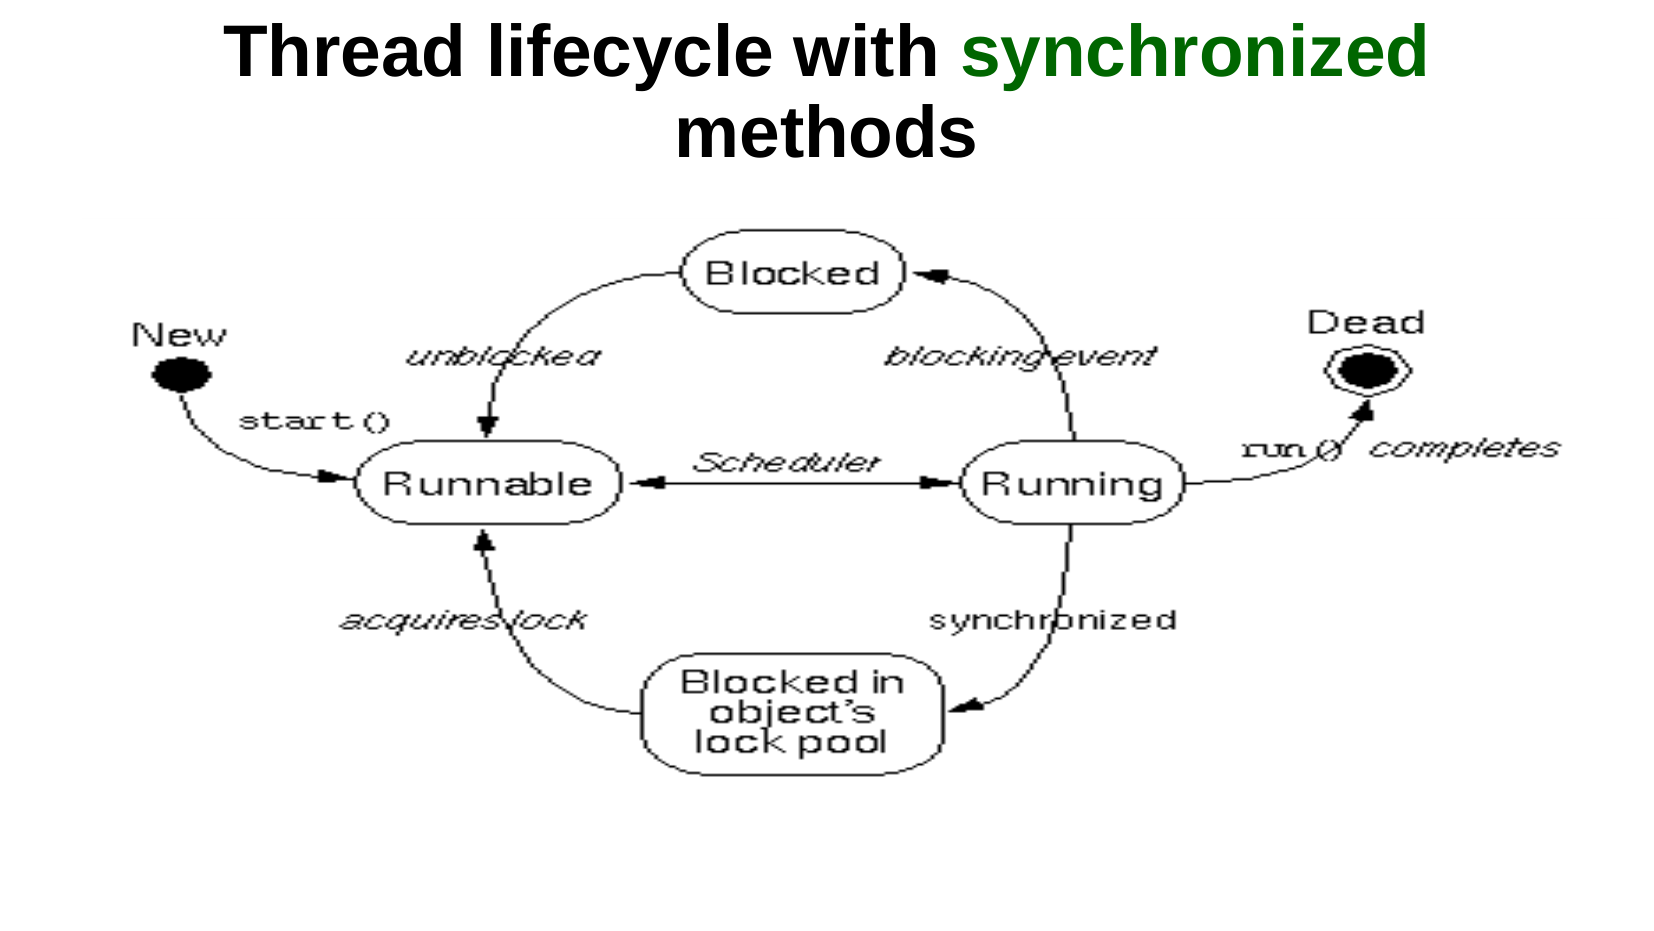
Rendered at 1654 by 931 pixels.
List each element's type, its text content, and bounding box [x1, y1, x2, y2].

picture [82, 217, 1619, 798]
title Thread lifecycle with synchronized methods [82, 9, 1571, 174]
